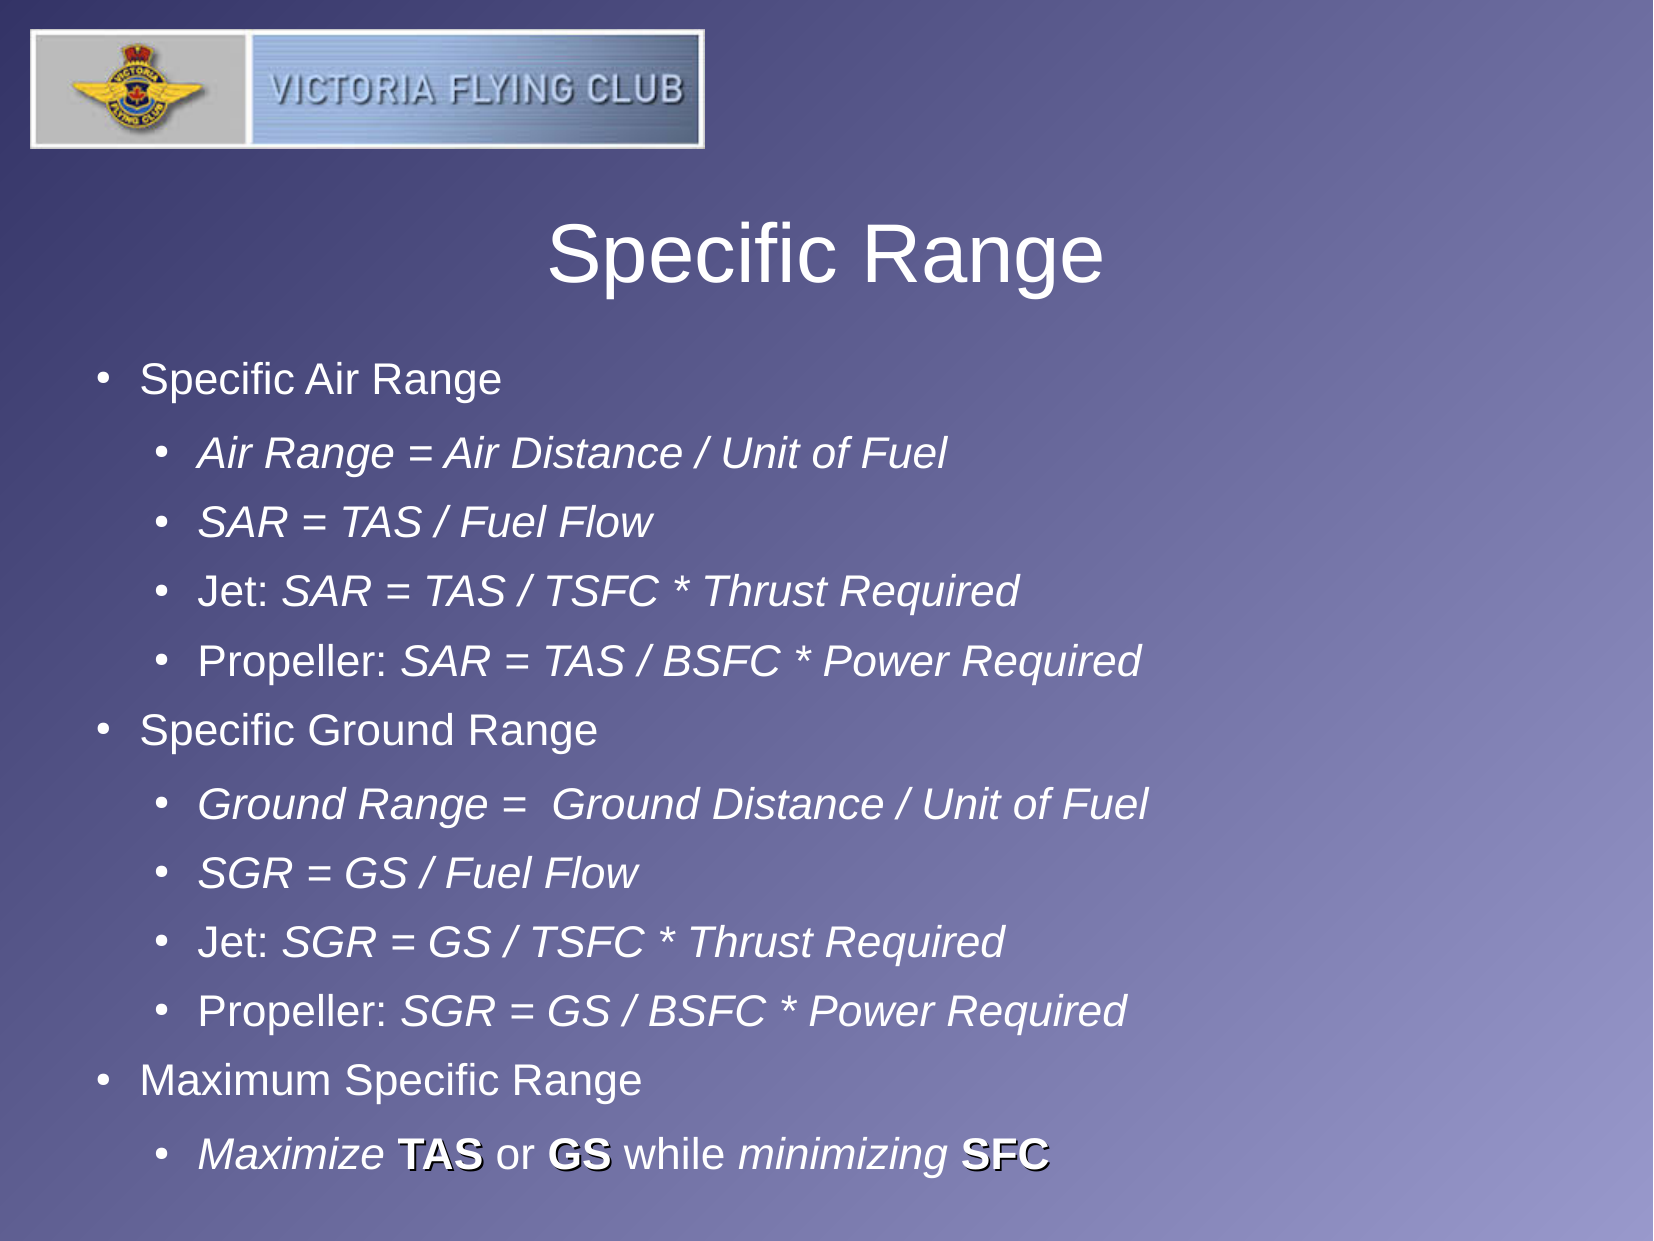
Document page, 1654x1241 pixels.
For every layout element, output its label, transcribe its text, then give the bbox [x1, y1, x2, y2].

title Specific Range [82, 150, 1571, 354]
list Specific Air Range Air Range = Air Distance / Unit of Fuel SAR = TAS / Fuel Flow Jet: SAR = TAS / TSFC * Thrust Required Propeller: SAR = TAS / BSFC * Power Required Specific Ground Range Ground Range = Ground Distance / Unit of Fuel SGR = GS / Fuel Flow Jet: SGR = GS / TSFC * Thrust Required Propeller: SGR = GS / BSFC * Power Required Maximum Specific Range Maximize TAS or GS while minimizing SFC [81, 354, 1572, 1182]
picture [30, 29, 705, 149]
